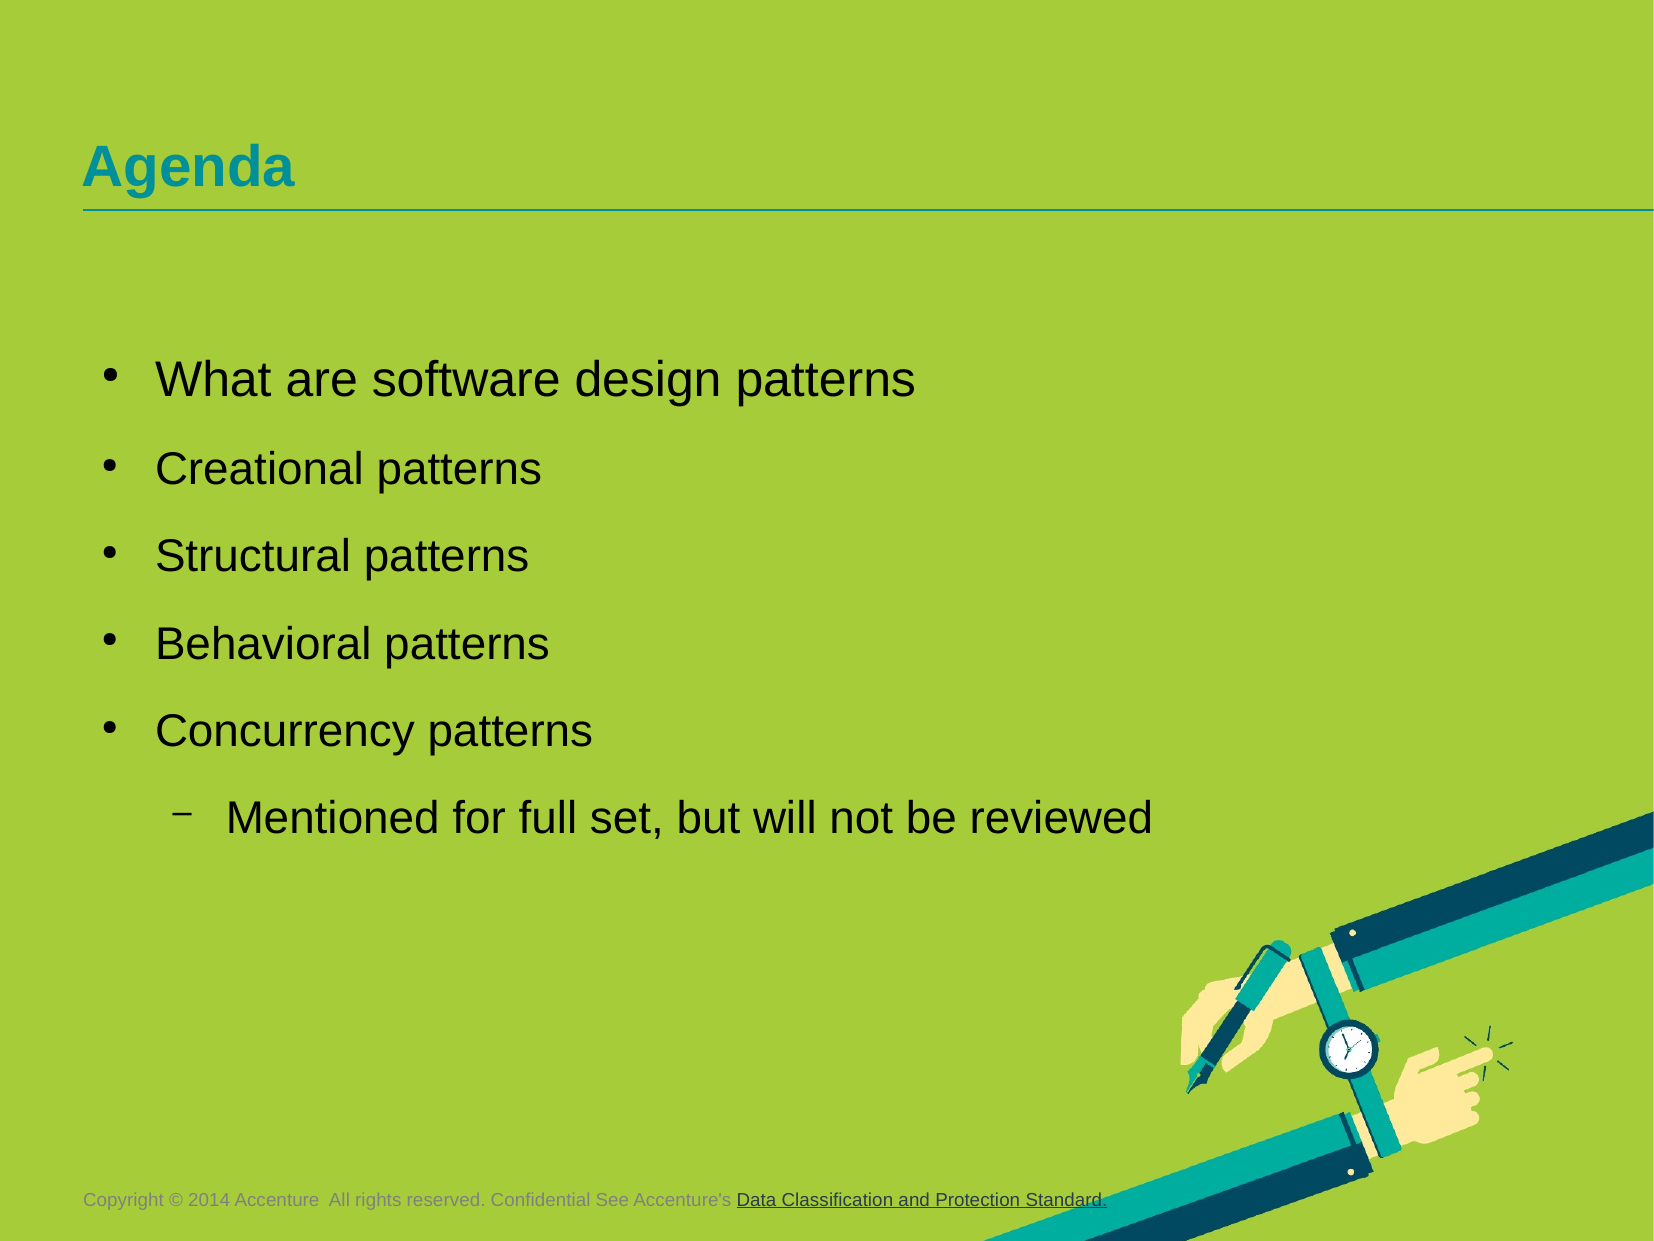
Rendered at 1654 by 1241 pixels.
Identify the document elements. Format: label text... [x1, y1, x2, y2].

picture [1186, 848, 1654, 1241]
title Agenda [81, 56, 1654, 199]
picture [0, 0, 1654, 1241]
list What are software design patterns Creational patterns Structural patterns Behavioral patterns Concurrency patterns Mentioned for full set, but will not be reviewed [84, 338, 1573, 1166]
picture [1347, 1167, 1354, 1175]
